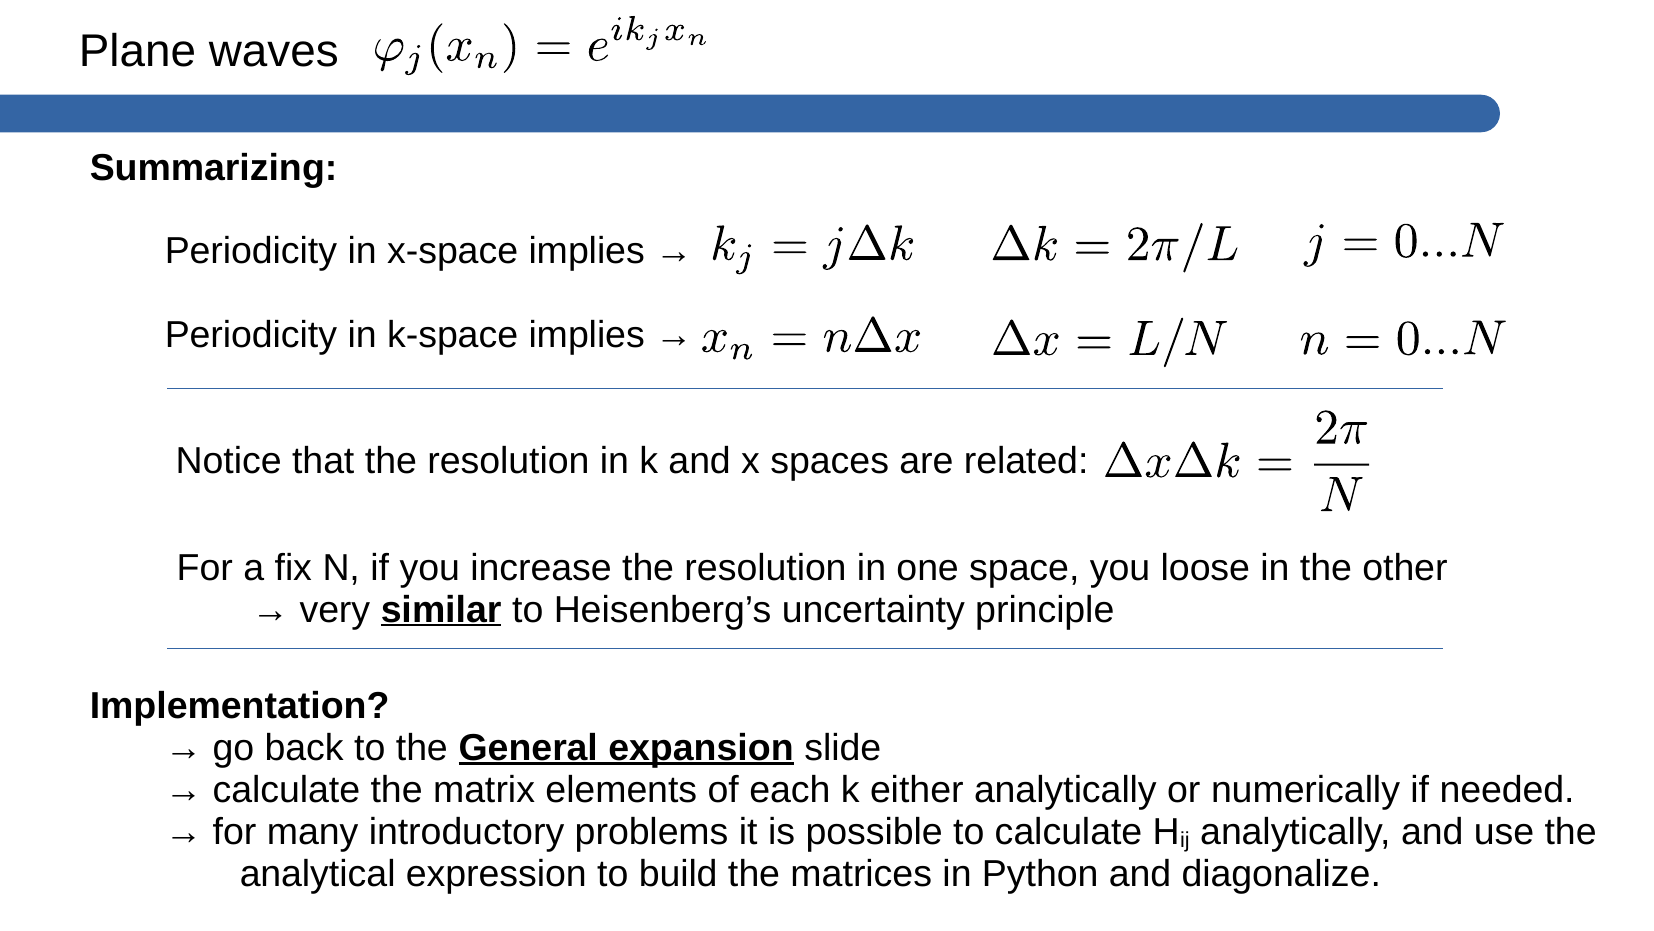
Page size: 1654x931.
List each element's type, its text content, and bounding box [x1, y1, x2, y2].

text_box [375, 15, 706, 76]
text_box [712, 224, 914, 275]
text_box [1300, 320, 1506, 356]
text_box Summarizing: Periodicity in x-space implies → Periodicity in k-space implies → [75, 138, 719, 364]
title Plane waves [78, 25, 1568, 77]
text_box Notice that the resolution in k and x spaces are related: [160, 432, 1105, 490]
text_box [702, 316, 921, 360]
text_box [1105, 410, 1370, 512]
text_box For a fix N, if you increase the resolution in one space, you loose in the other → very similar to Heisenberg’s uncertainty principle [161, 538, 1463, 638]
text_box [992, 222, 1238, 273]
text_box Implementation? → go back to the General expansion slide → calculate the matrix elements of each k either analytically or numerically if needed. → for many introductory problems it is possible to calculate Hij analytically, and use the analytical expression to build the matrices in Python and diagonalize. [75, 677, 1612, 902]
text_box [1303, 222, 1504, 267]
text_box [993, 317, 1228, 368]
